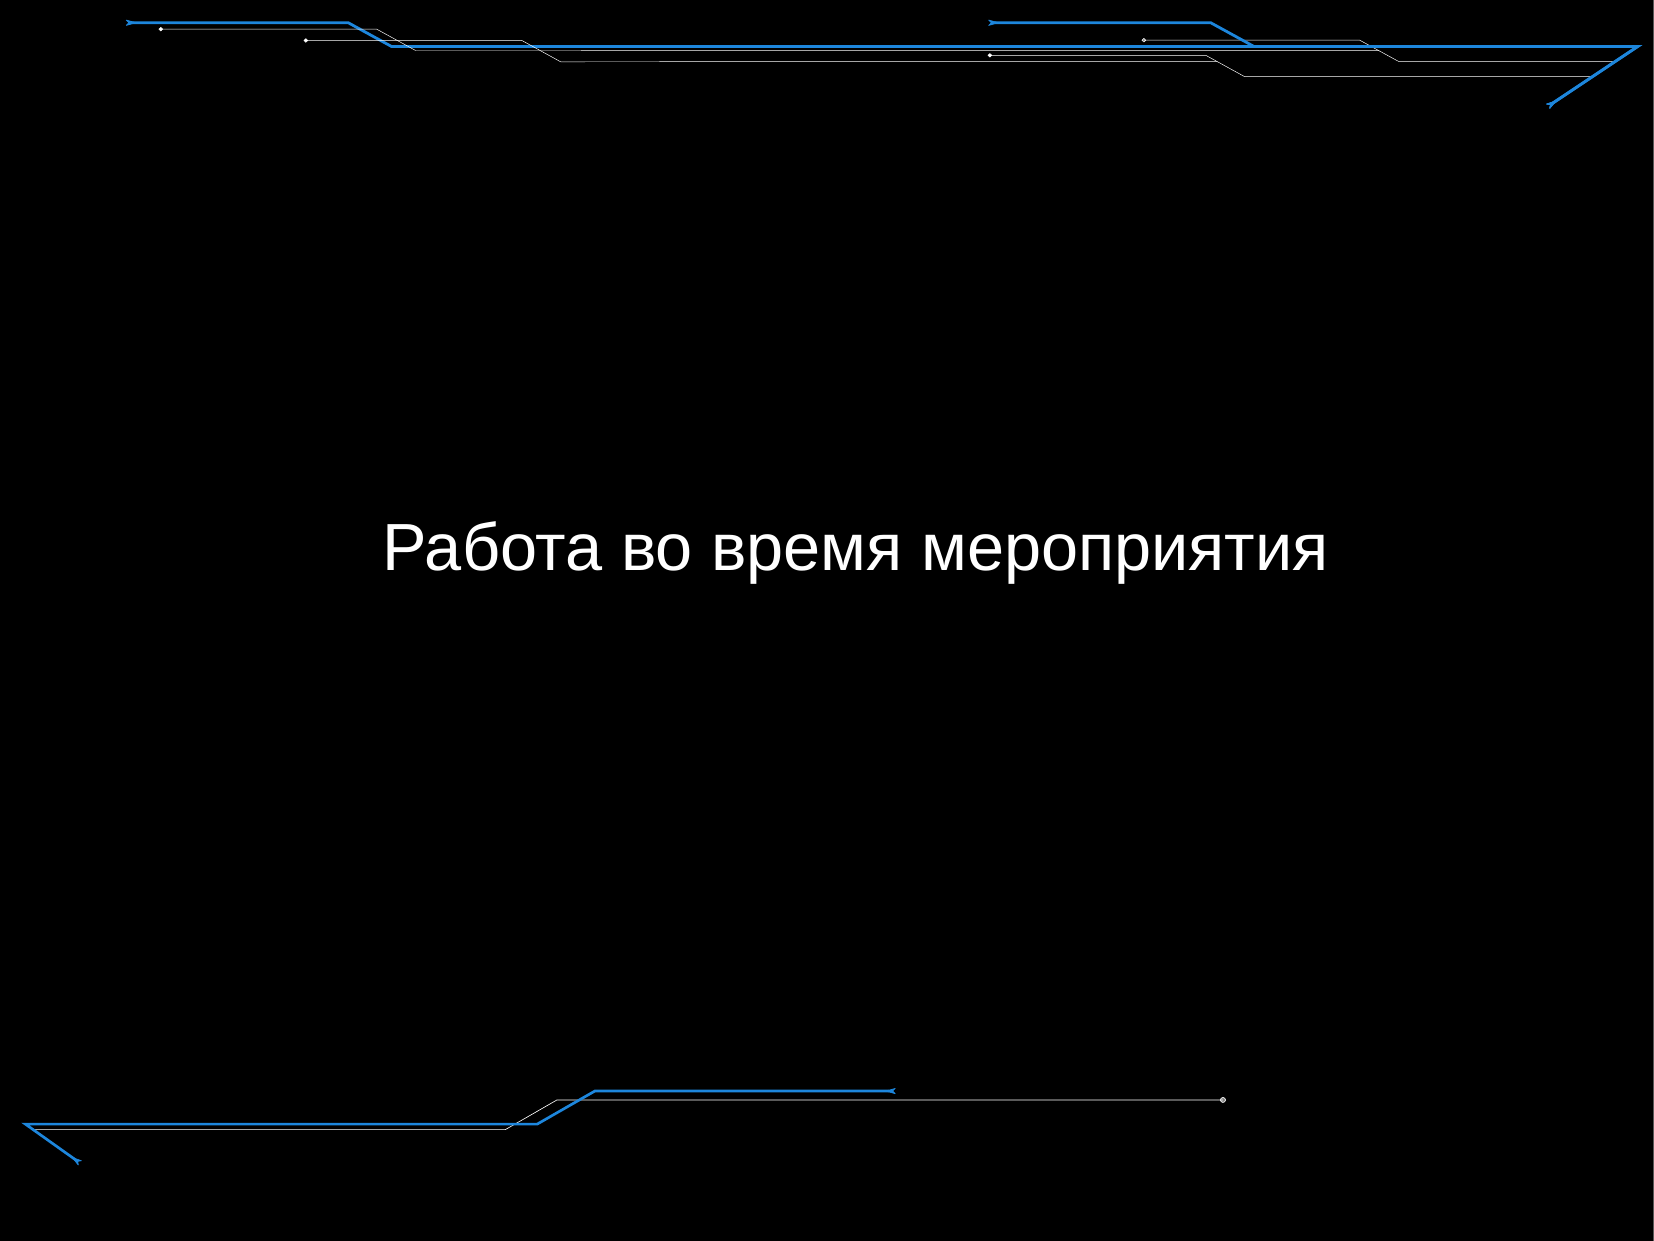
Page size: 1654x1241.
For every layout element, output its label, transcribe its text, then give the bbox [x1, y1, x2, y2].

subtitle Работа во время мероприятия [147, 84, 1565, 1010]
